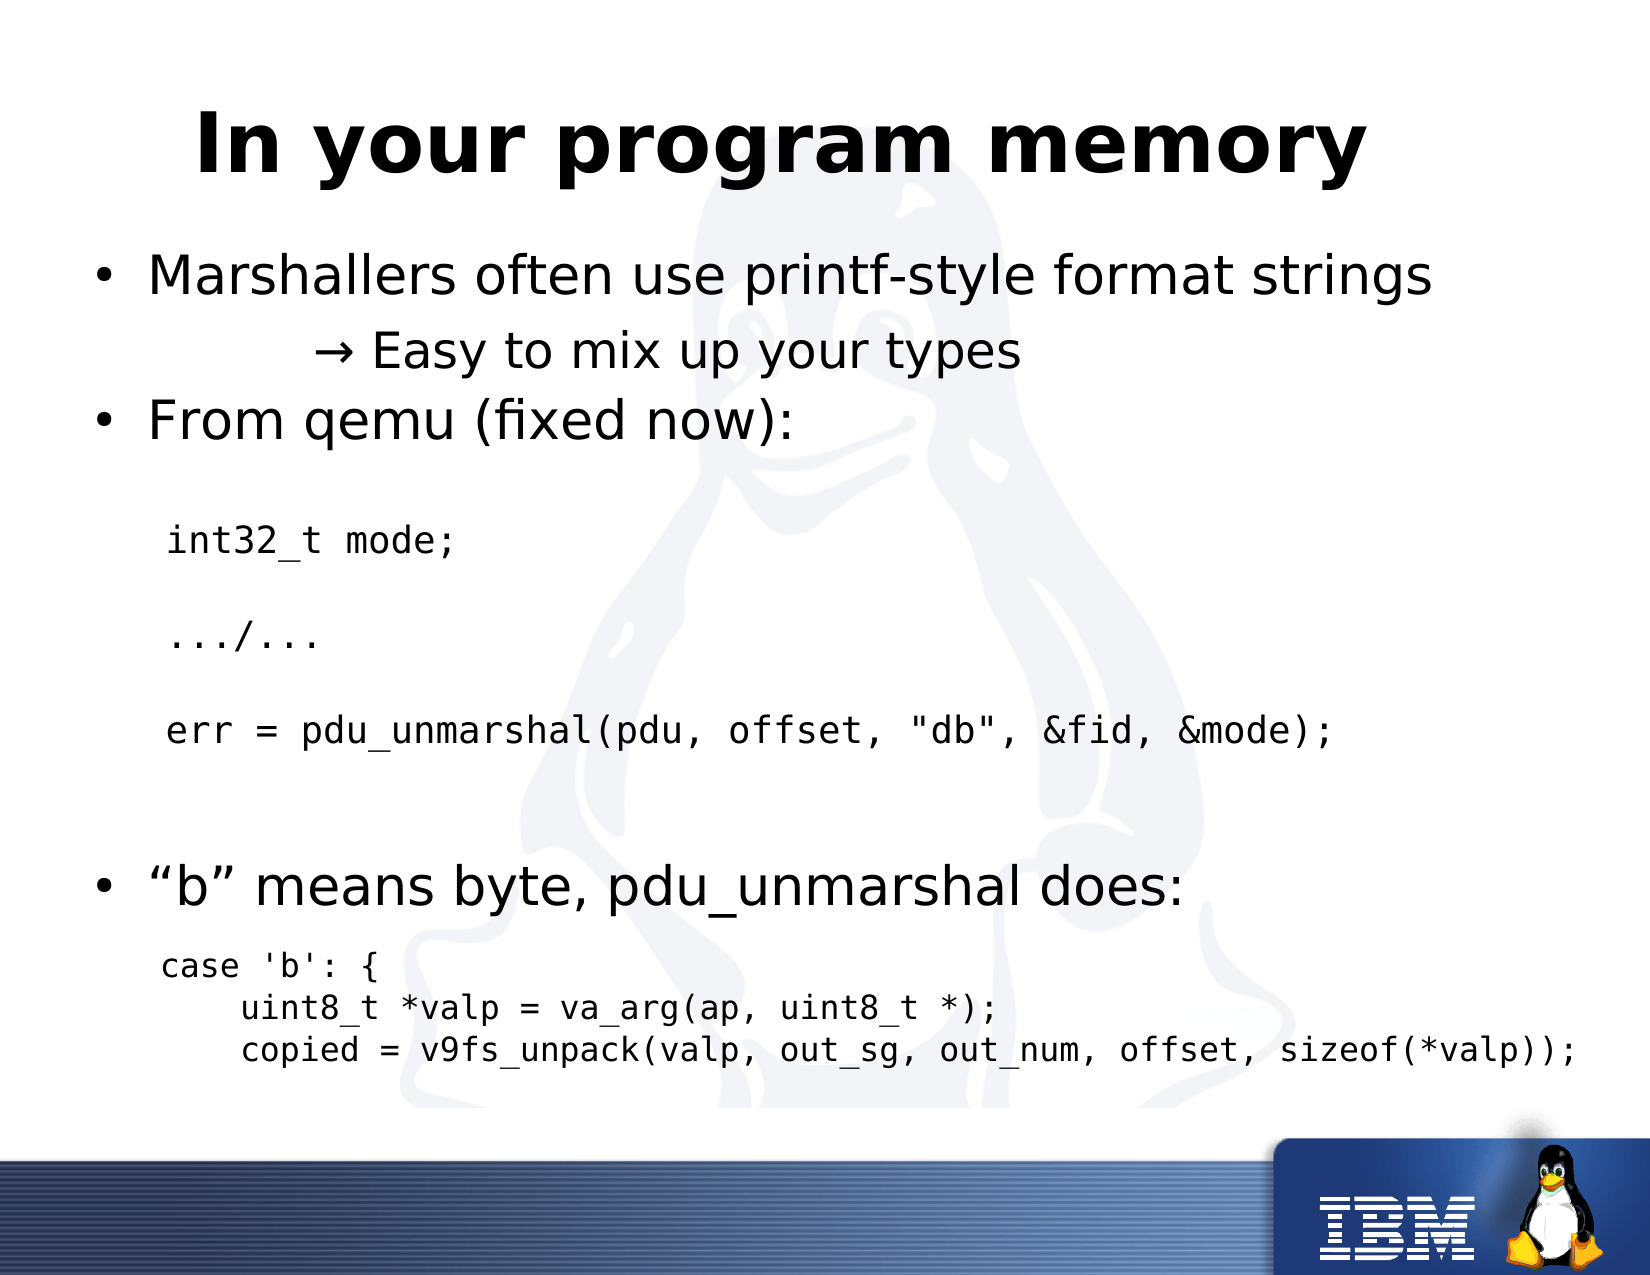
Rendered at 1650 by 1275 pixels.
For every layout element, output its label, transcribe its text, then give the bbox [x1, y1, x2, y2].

text_box int32_t mode; .../... err = pdu_unmarshal(pdu, offset, "db", &fid, &mode); [75, 470, 1454, 825]
text_box case 'b': { uint8_t *valp = va_arg(ap, uint8_t *); copied = v9fs_unpack(valp, out_sg, out_num, offset, sizeof(*valp)); [0, 943, 1618, 1119]
list Marshallers often use printf-style format strings → Easy to mix up your types From qemu (fixed now): “b” means byte, pdu_unmarshal does: [76, 244, 1457, 921]
title In your program memory [76, 76, 1457, 211]
